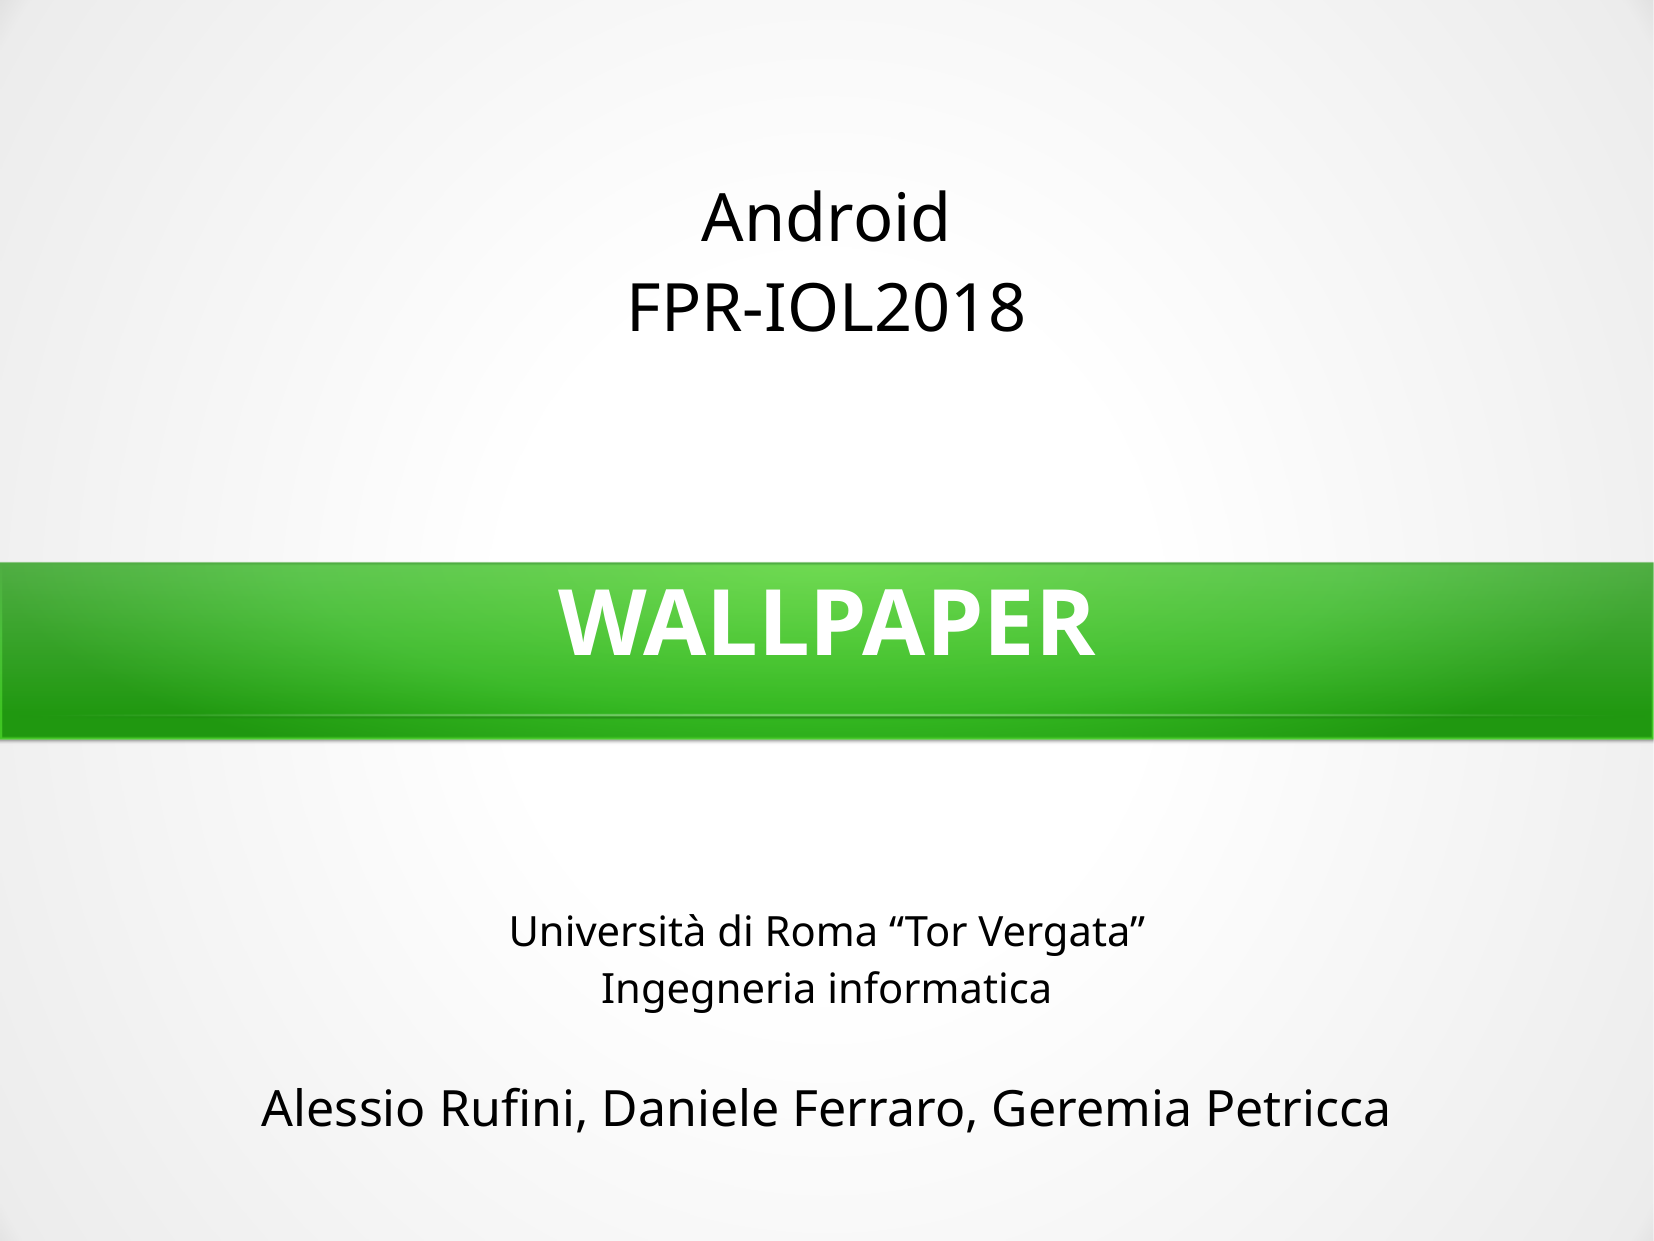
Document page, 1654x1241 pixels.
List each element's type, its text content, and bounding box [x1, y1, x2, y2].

subtitle Android FPR-IOL2018 Università di Roma “Tor Vergata” Ingegneria informatica Alessio Rufini, Daniele Ferraro, Geremia Petricca [82, 689, 1571, 1182]
picture [0, 0, 1654, 1241]
subtitle Android FPR-IOL2018 Università di Roma “Tor Vergata” Ingegneria informatica Alessio Rufini, Daniele Ferraro, Geremia Petricca [82, 129, 1571, 551]
title WALLPAPER [82, 551, 1571, 689]
